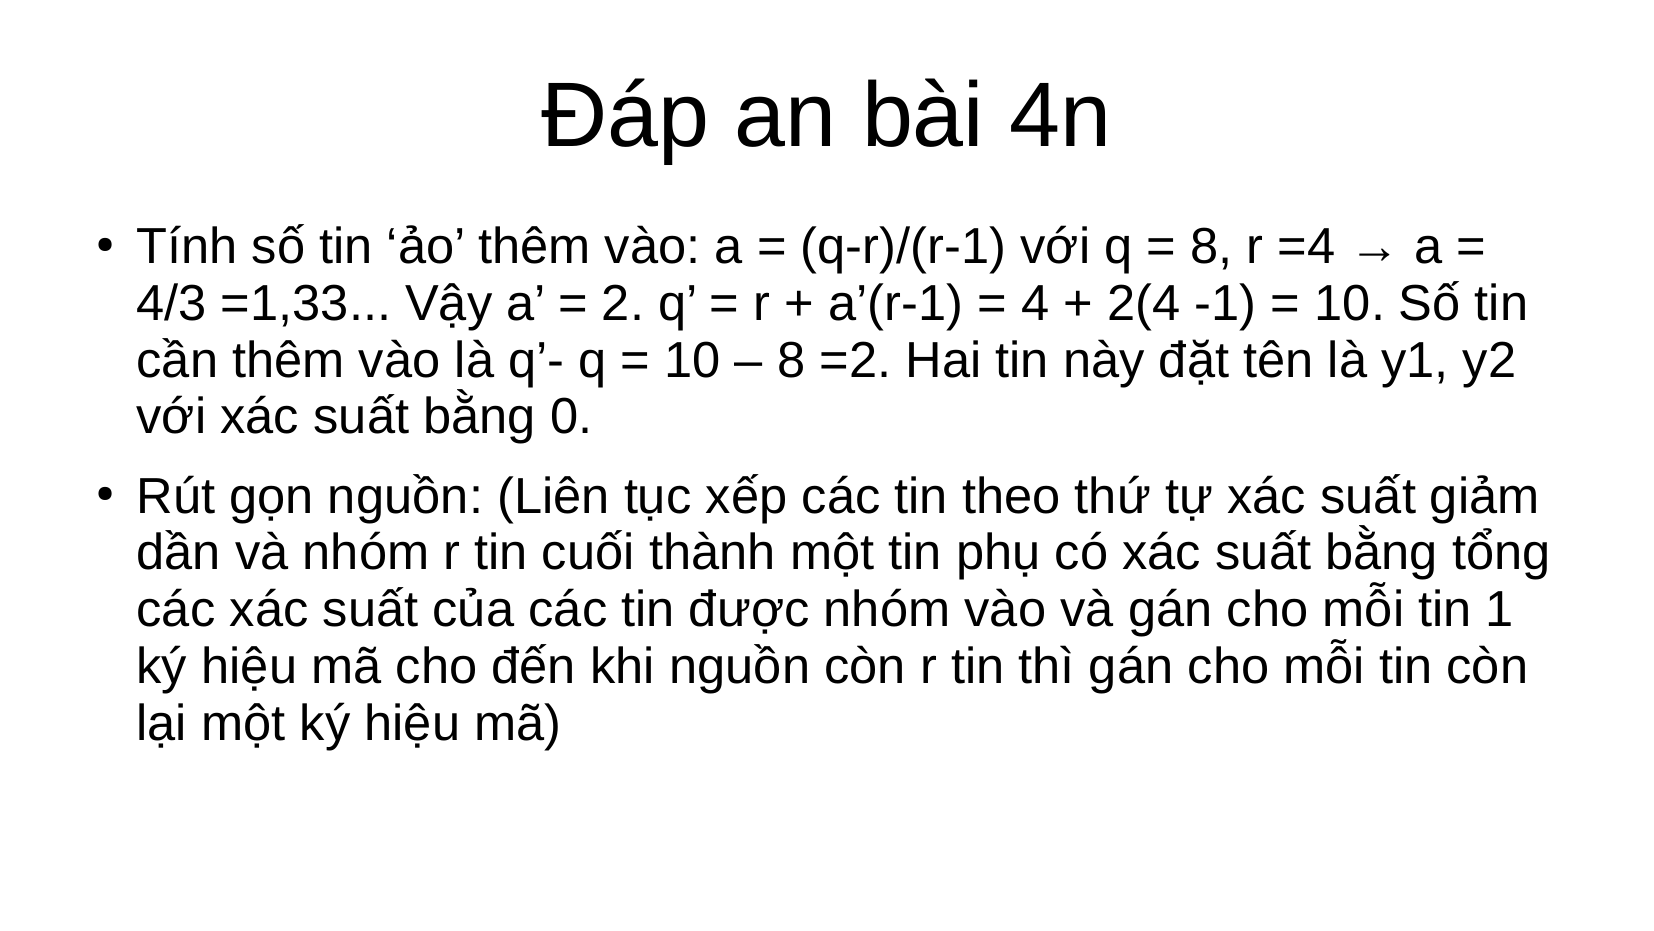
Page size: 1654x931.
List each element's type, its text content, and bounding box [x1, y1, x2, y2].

list Tính số tin ‘ảo’ thêm vào: a = (q-r)/(r-1) với q = 8, r =4 → a = 4/3 =1,33... Vậy a’ = 2. q’ = r + a’(r-1) = 4 + 2(4 -1) = 10. Số tin cần thêm vào là q’- q = 10 – 8 =2. Hai tin này đặt tên là y1, y2 với xác suất bằng 0. Rút gọn nguồn: (Liên tục xếp các tin theo thứ tự xác suất giảm dần và nhóm r tin cuối thành một tin phụ có xác suất bằng tổng các xác suất của các tin được nhóm vào và gán cho mỗi tin 1 ký hiệu mã cho đến khi nguồn còn r tin thì gán cho mỗi tin còn lại một ký hiệu mã) [82, 217, 1571, 758]
title Đáp an bài 4n [82, 37, 1571, 193]
